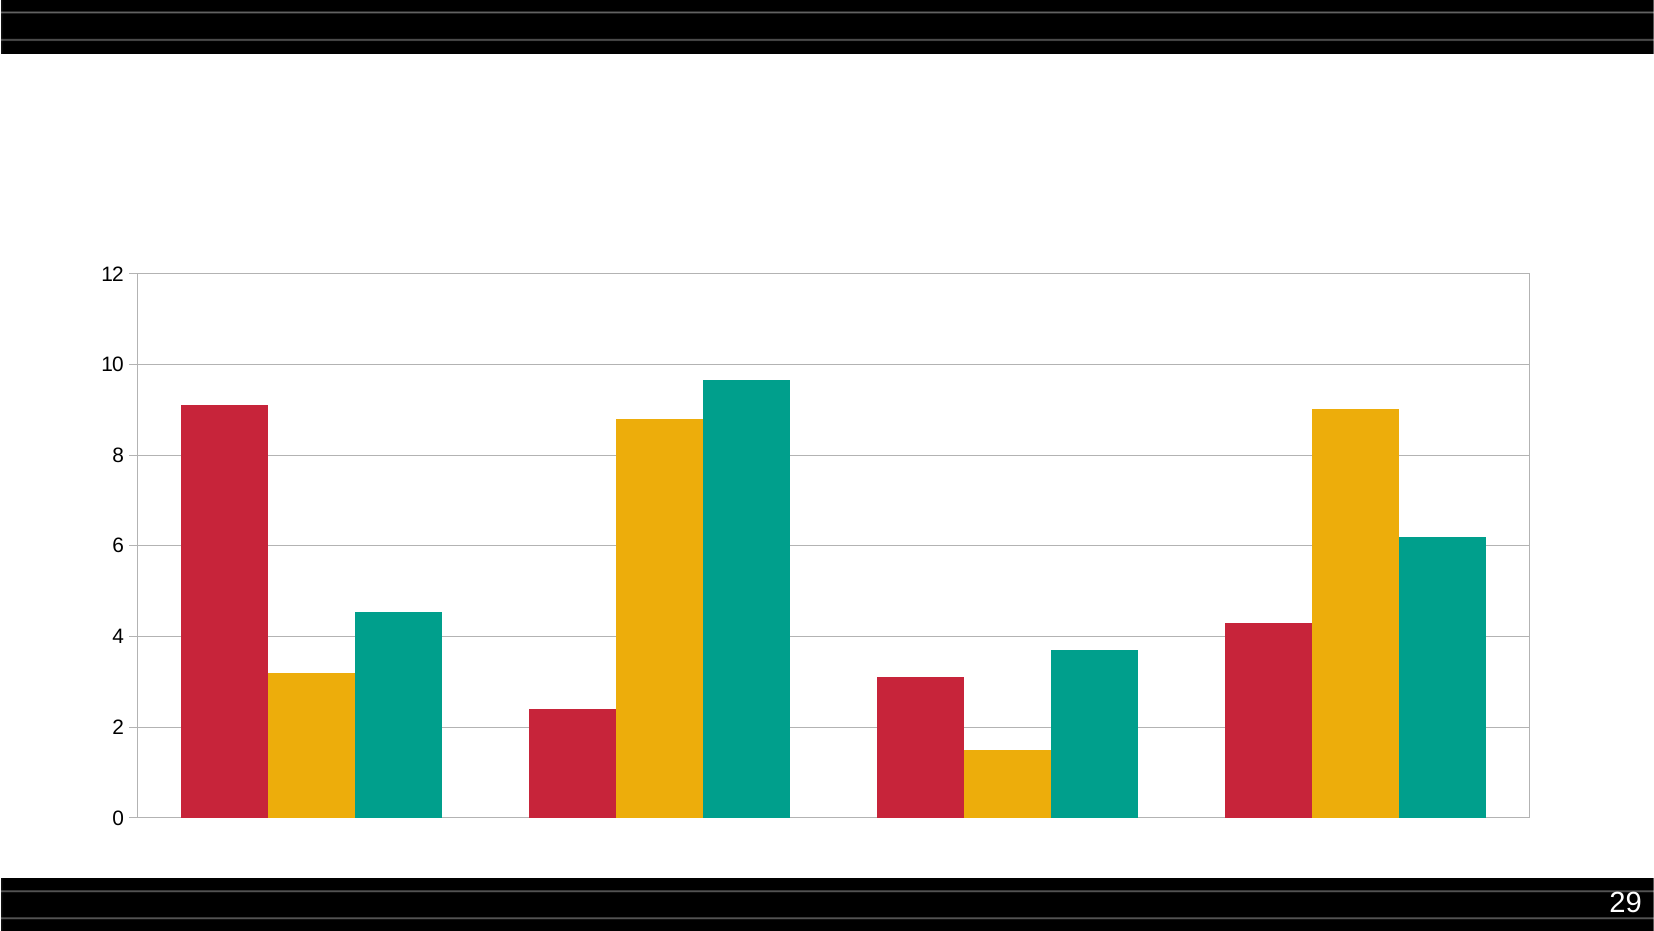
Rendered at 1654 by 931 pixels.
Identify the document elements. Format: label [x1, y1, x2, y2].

picture [1, 0, 1654, 54]
picture [1, 878, 1654, 931]
chart [71, 250, 1559, 842]
